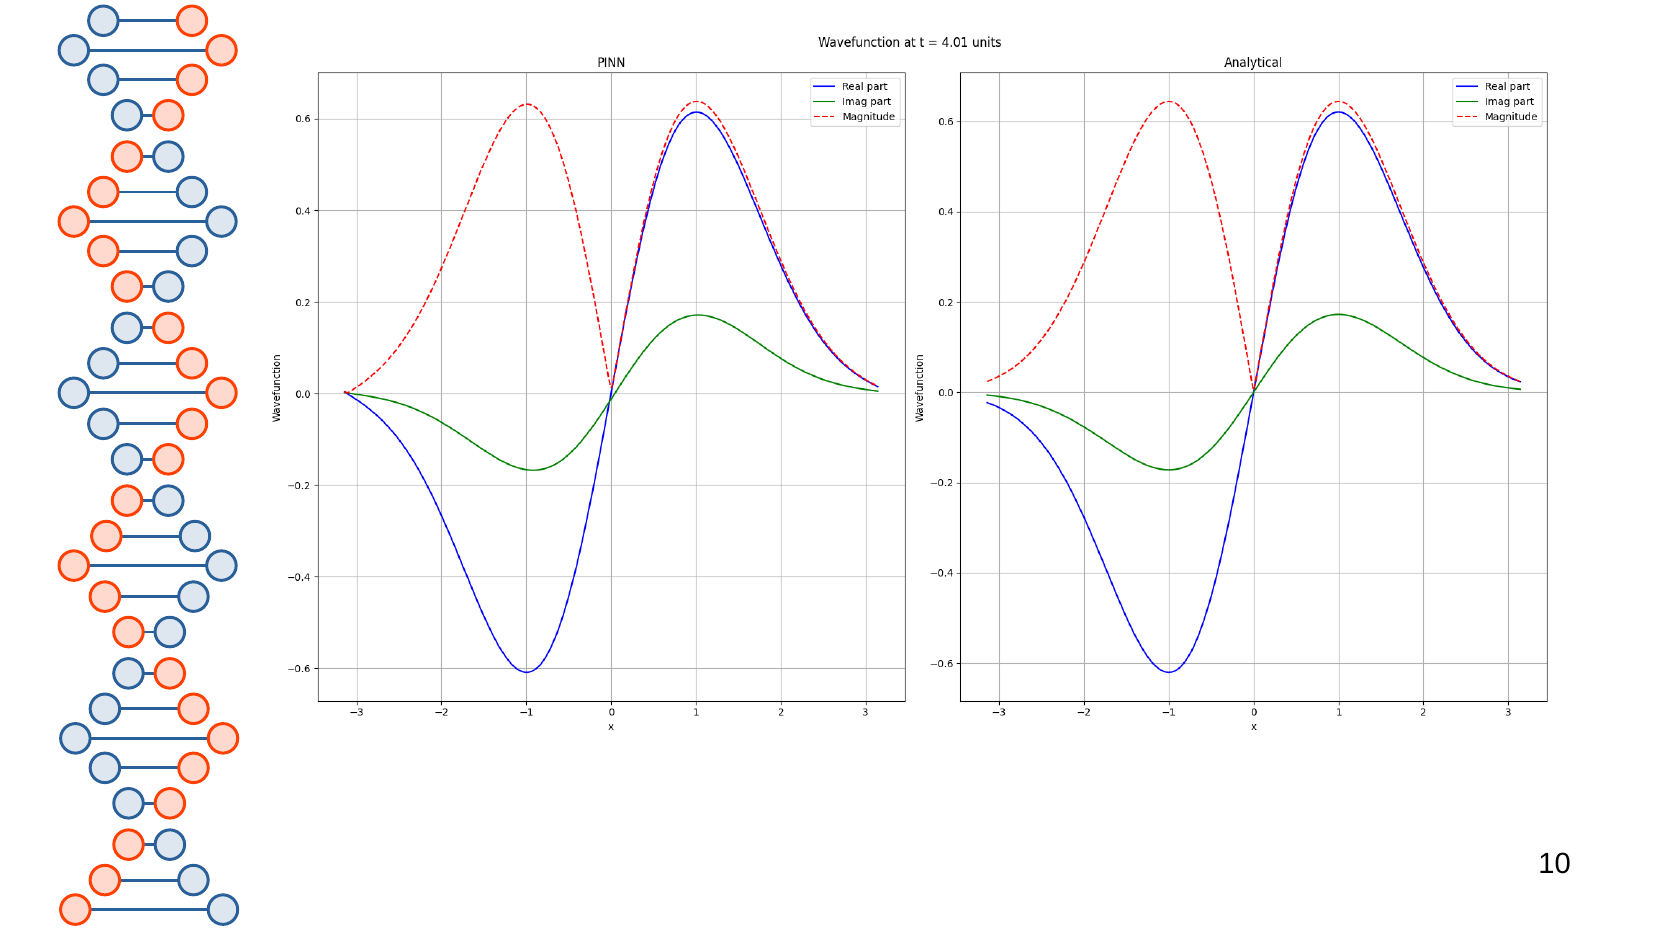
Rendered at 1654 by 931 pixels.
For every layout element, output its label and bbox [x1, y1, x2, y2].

picture [265, 29, 1553, 739]
